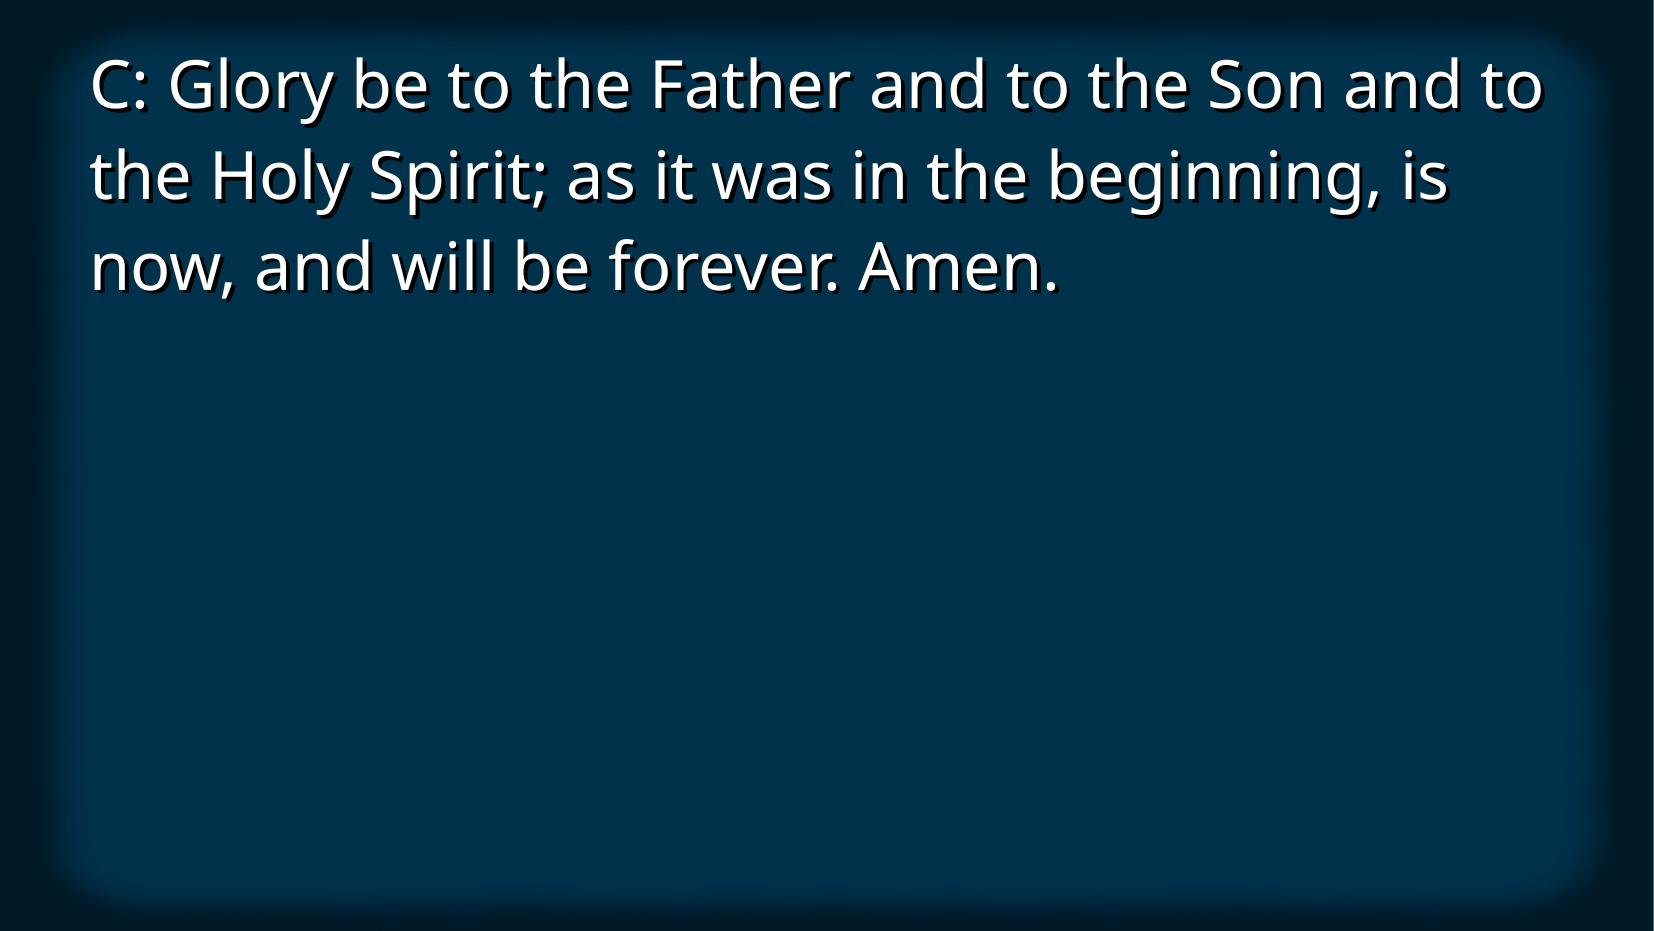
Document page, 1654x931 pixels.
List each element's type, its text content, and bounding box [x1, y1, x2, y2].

picture [0, 0, 1654, 931]
text_box C: Glory be to the Father and to the Son and to the Holy Spirit; as it was in the beginning, is now, and will be forever. Amen. [75, 30, 1591, 331]
